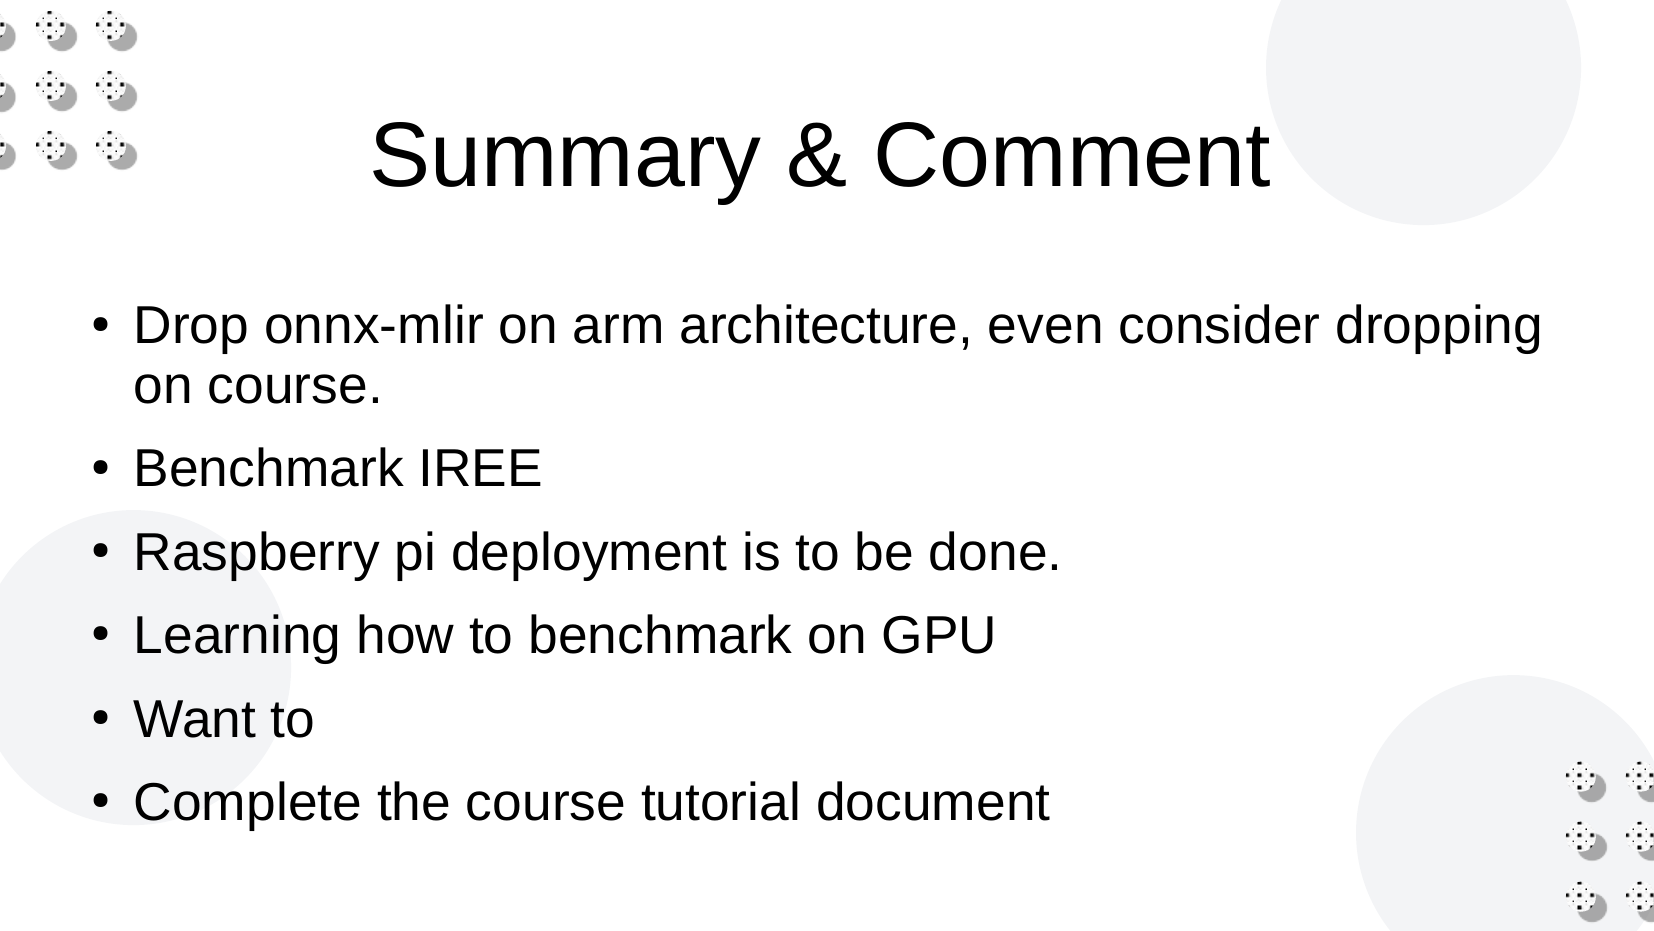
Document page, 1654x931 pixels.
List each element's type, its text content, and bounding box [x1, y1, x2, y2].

picture [1625, 821, 1654, 852]
picture [99, 70, 123, 76]
title Summary & Comment [76, 76, 1565, 233]
picture [1625, 881, 1654, 912]
picture [0, 13, 6, 38]
picture [1565, 821, 1596, 852]
picture [35, 130, 67, 161]
picture [1625, 761, 1654, 792]
picture [95, 10, 126, 41]
list Drop onnx-mlir on arm architecture, even consider dropping on course. Benchmark IREE Raspberry pi deployment is to be done. Learning how to benchmark on GPU Want to Complete the course tutorial document [76, 295, 1565, 835]
picture [0, 74, 6, 99]
picture [35, 70, 66, 101]
picture [0, 133, 7, 159]
picture [1565, 881, 1596, 912]
picture [35, 10, 66, 41]
picture [1565, 761, 1596, 792]
